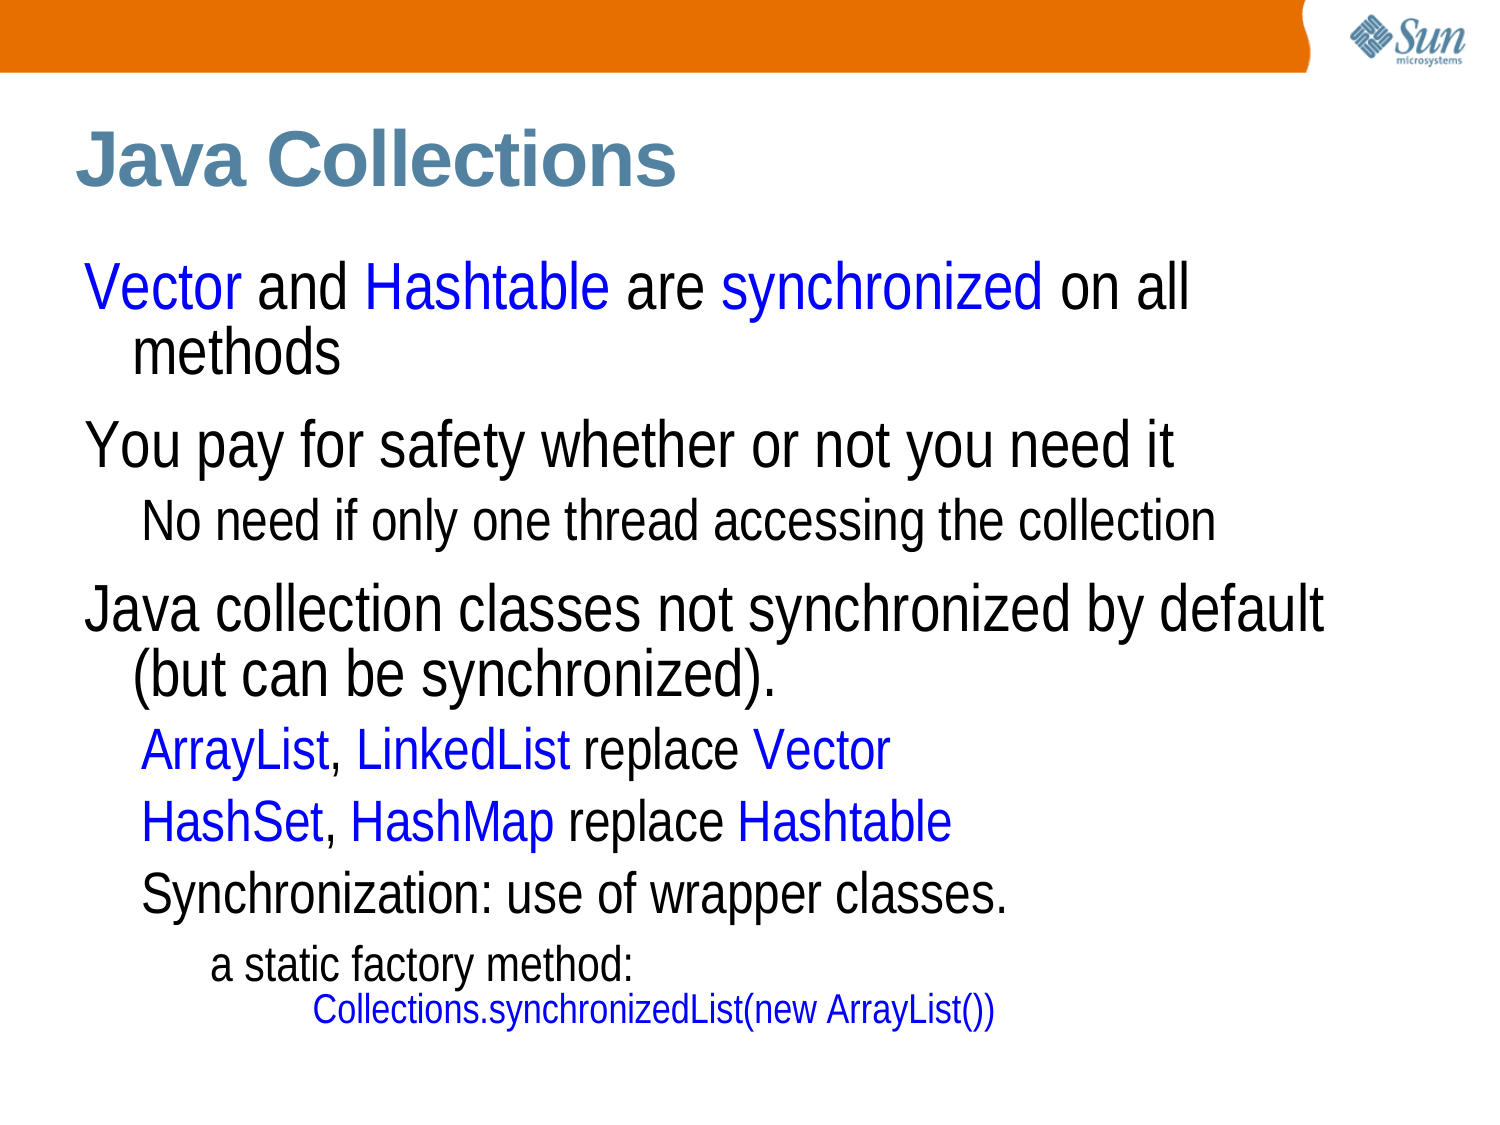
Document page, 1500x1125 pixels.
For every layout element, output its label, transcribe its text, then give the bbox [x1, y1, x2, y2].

list Vector and Hashtable are synchronized on all methods You pay for safety whether or not you need it No need if only one thread accessing the collection Java collection classes not synchronized by default (but can be synchronized). ArrayList, LinkedList replace Vector HashSet, HashMap replace Hashtable Synchronization: use of wrapper classes. a static factory method: Collections.synchronizedList(new ArrayList()) [64, 257, 1402, 1035]
title Java Collections [75, 122, 1438, 228]
picture [0, 0, 1500, 75]
